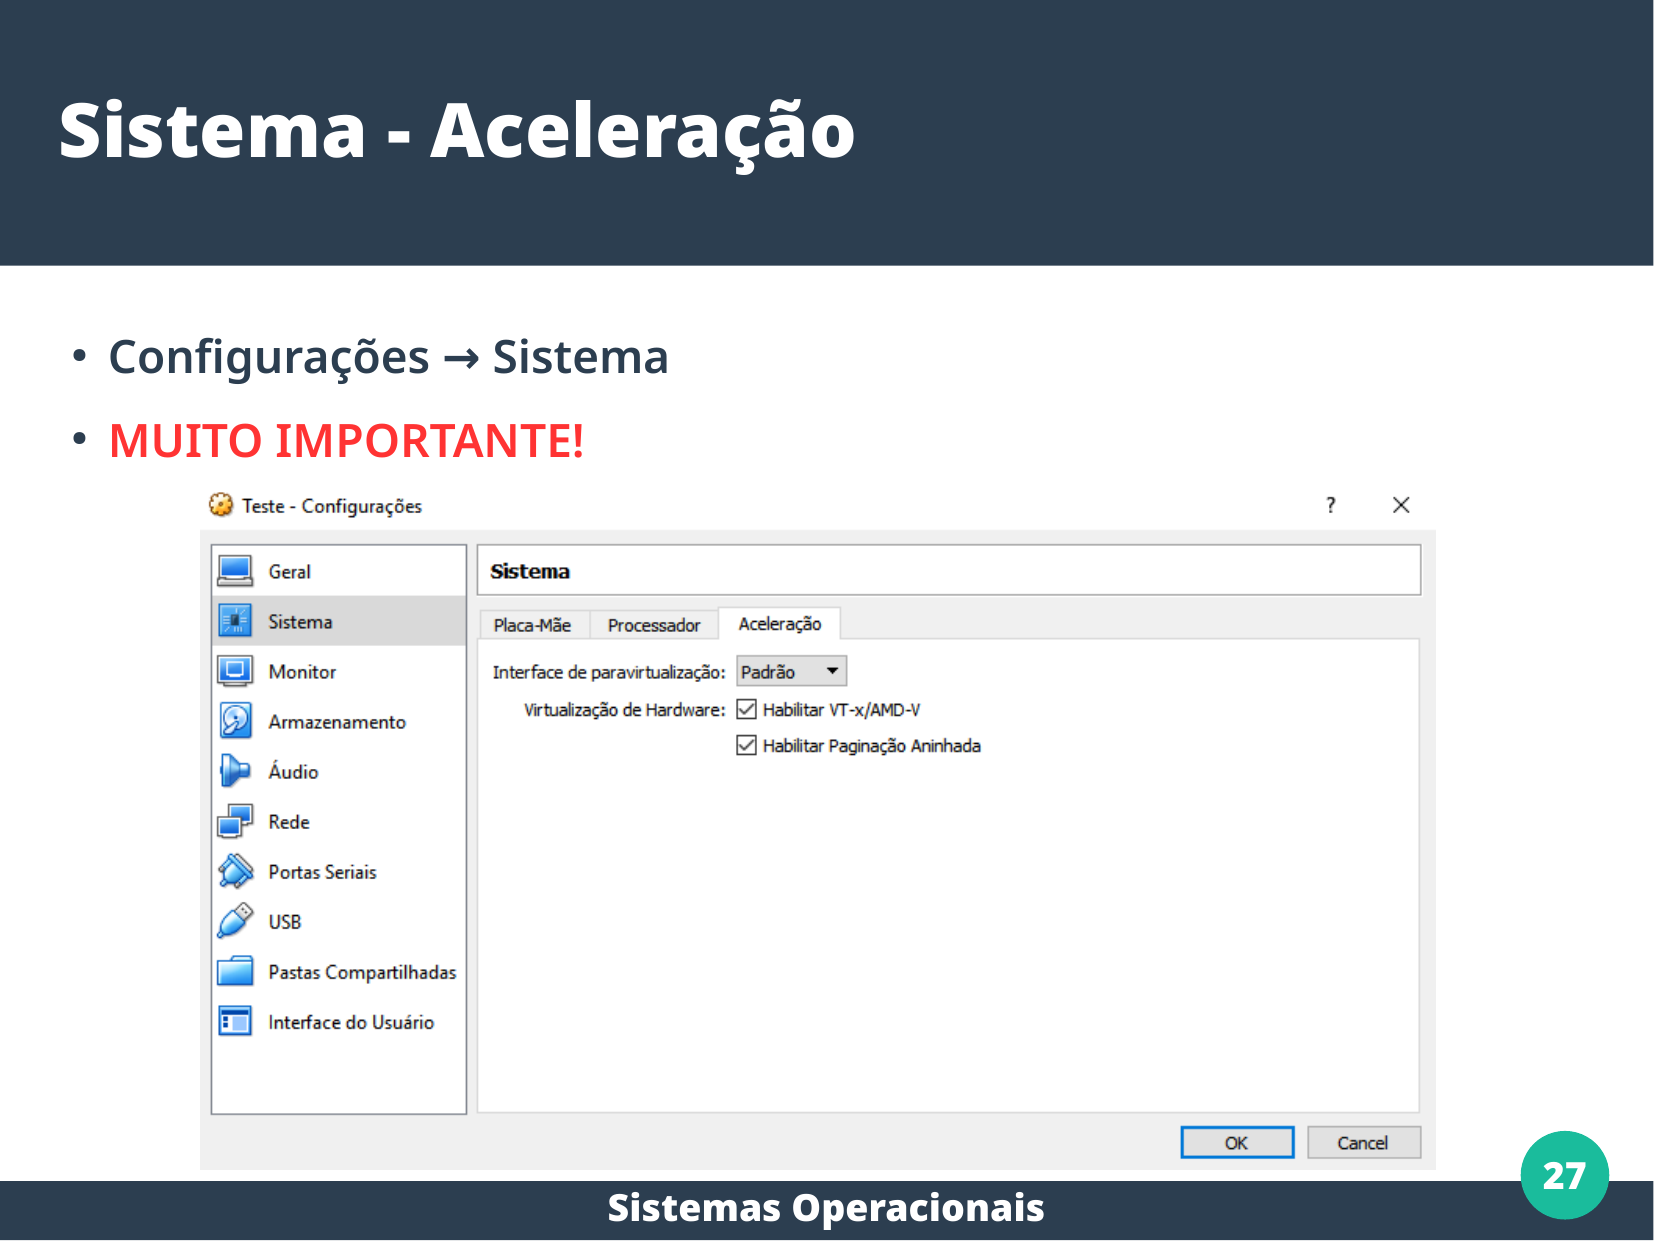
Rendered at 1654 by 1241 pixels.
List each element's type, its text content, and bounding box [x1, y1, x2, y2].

title Sistema - Aceleração [59, 49, 1595, 207]
list Configurações → Sistema MUITO IMPORTANTE! [59, 324, 1595, 473]
picture [200, 488, 1436, 1170]
